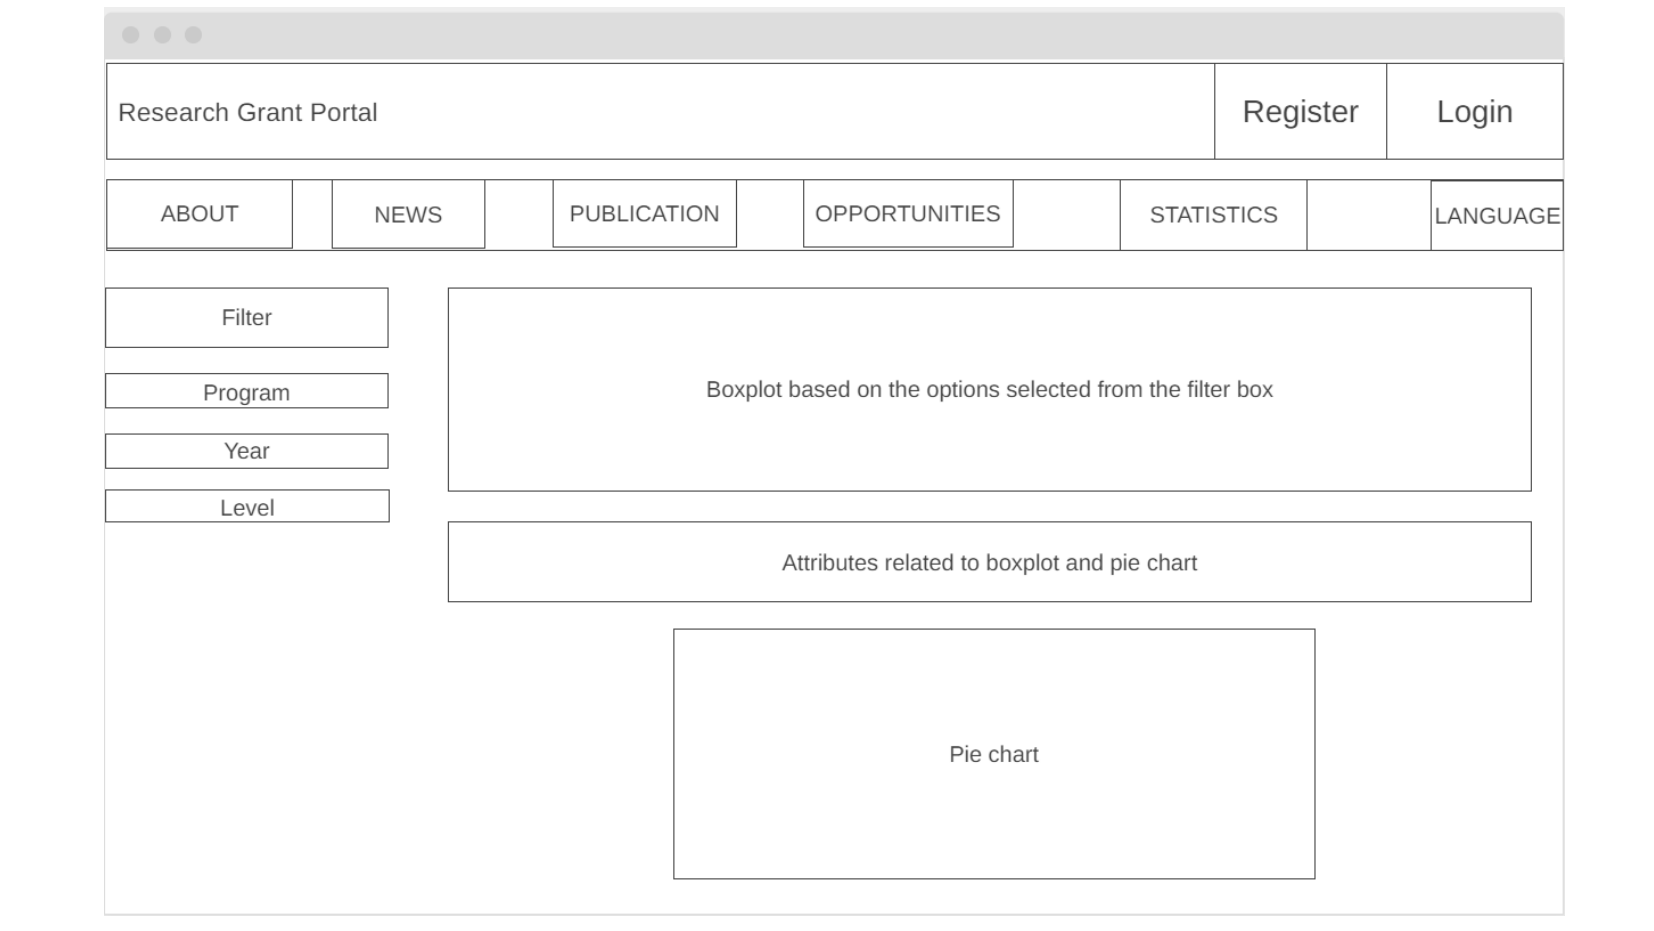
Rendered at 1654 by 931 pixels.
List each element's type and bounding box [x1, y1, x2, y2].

picture [104, 7, 1565, 916]
